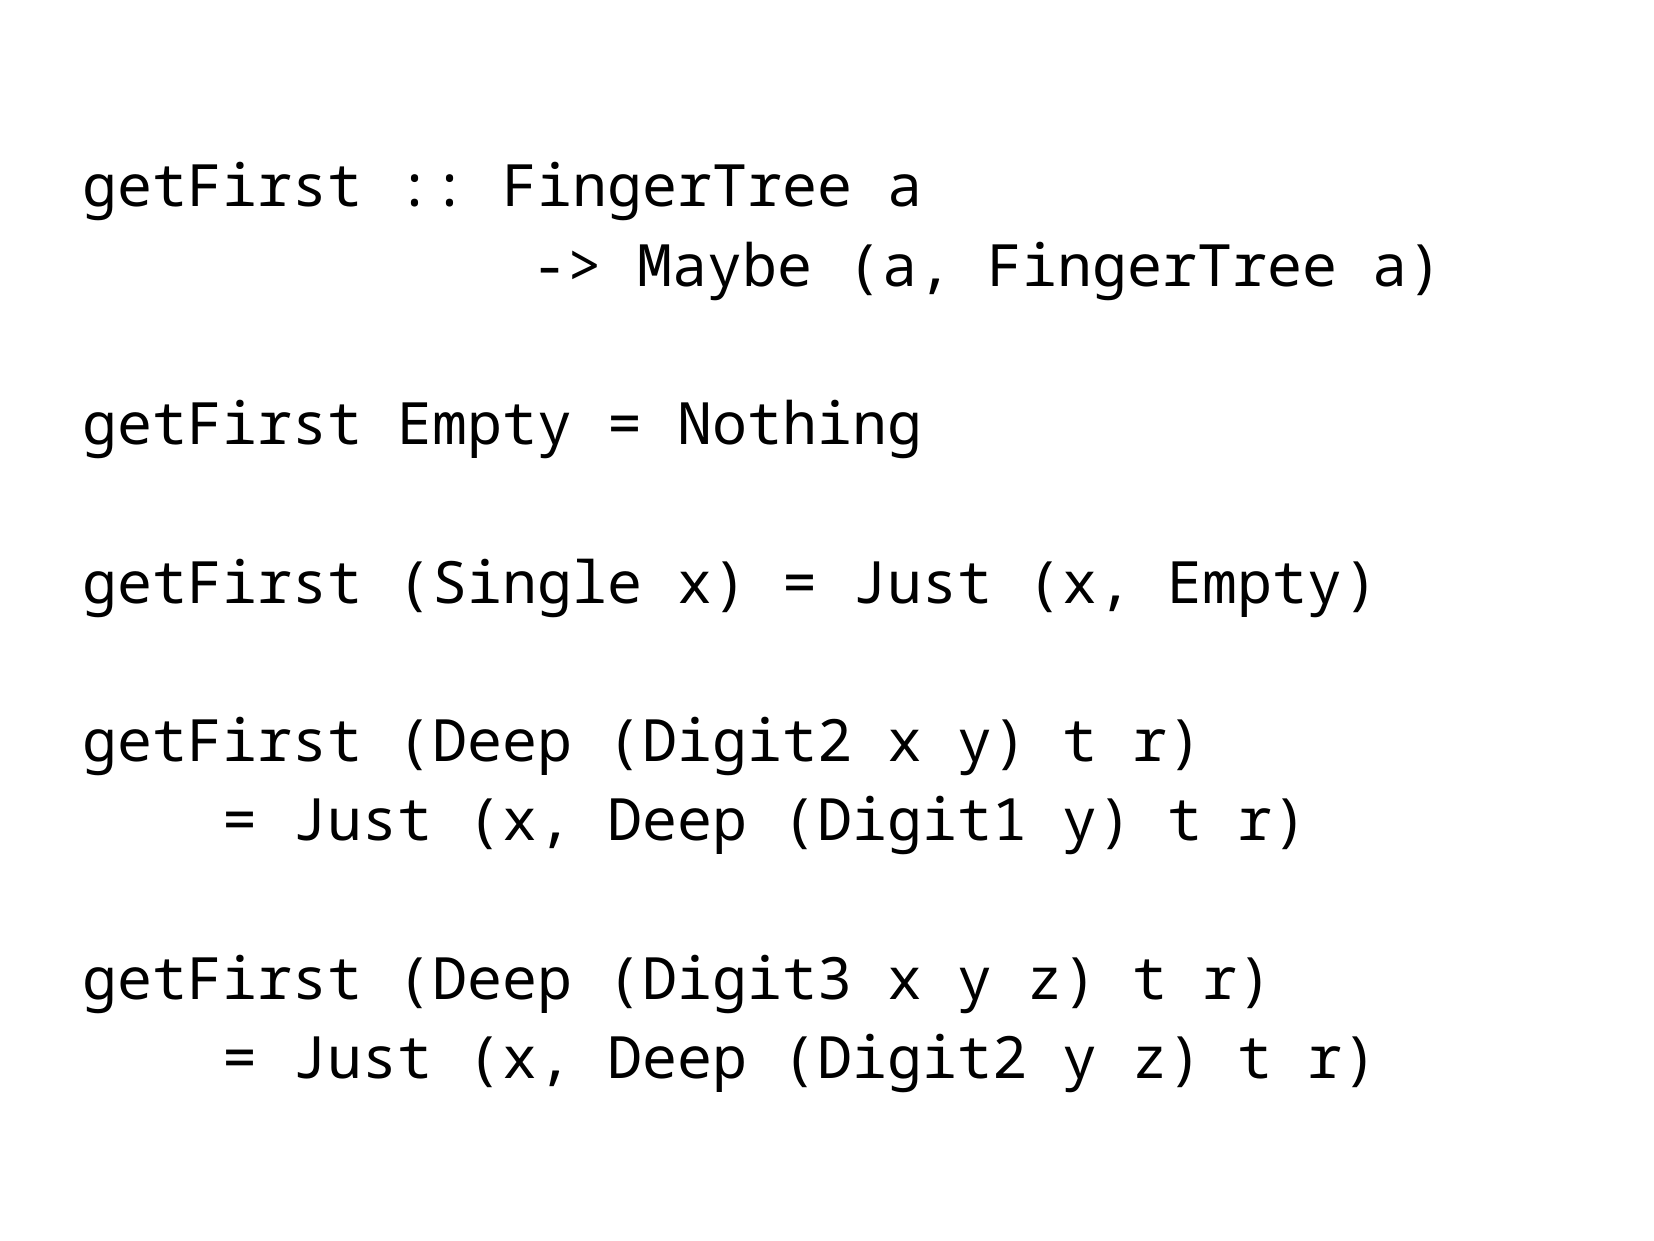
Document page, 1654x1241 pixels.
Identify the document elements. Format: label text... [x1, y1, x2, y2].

subtitle getFirst :: FingerTree a -> Maybe (a, FingerTree a) getFirst Empty = Nothing getFirst (Single x) = Just (x, Empty) getFirst (Deep (Digit2 x y) t r) = Just (x, Deep (Digit1 y) t r) getFirst (Deep (Digit3 x y z) t r) = Just (x, Deep (Digit2 y z) t r) [82, 140, 1571, 1101]
